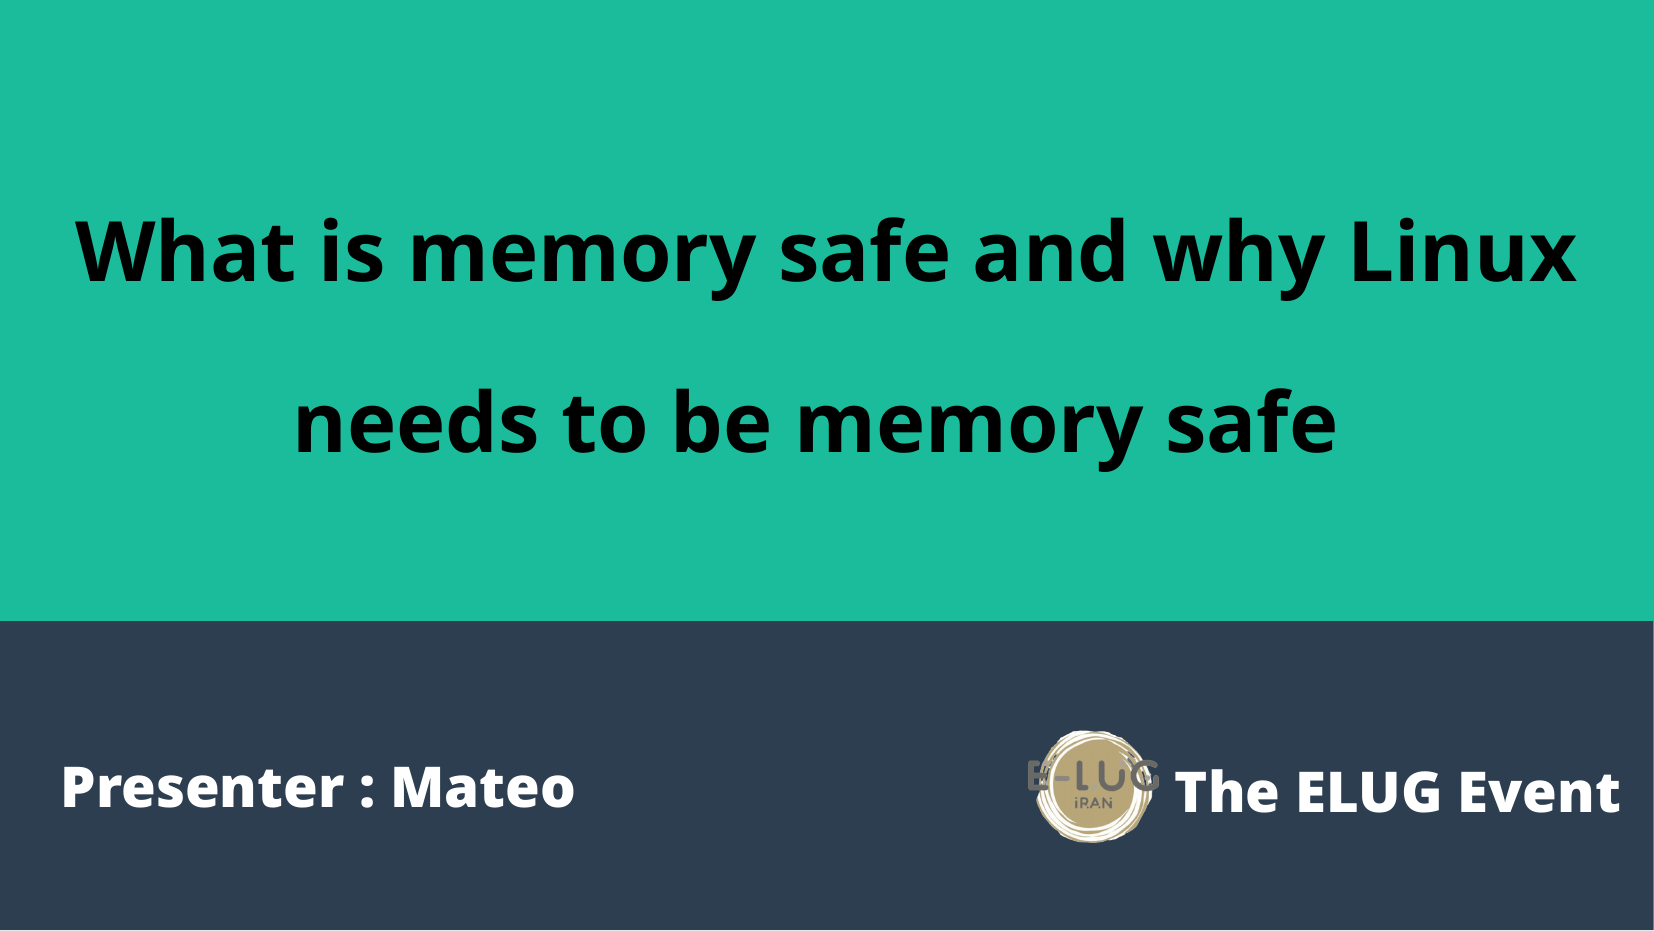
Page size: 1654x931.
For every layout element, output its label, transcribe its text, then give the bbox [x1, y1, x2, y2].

title Presenter : Mateo [37, 707, 601, 826]
picture [1010, 712, 1178, 863]
title The ELUG Event [1178, 712, 1654, 831]
title What is memory safe and why Linux needs to be memory safe [59, 136, 1595, 477]
